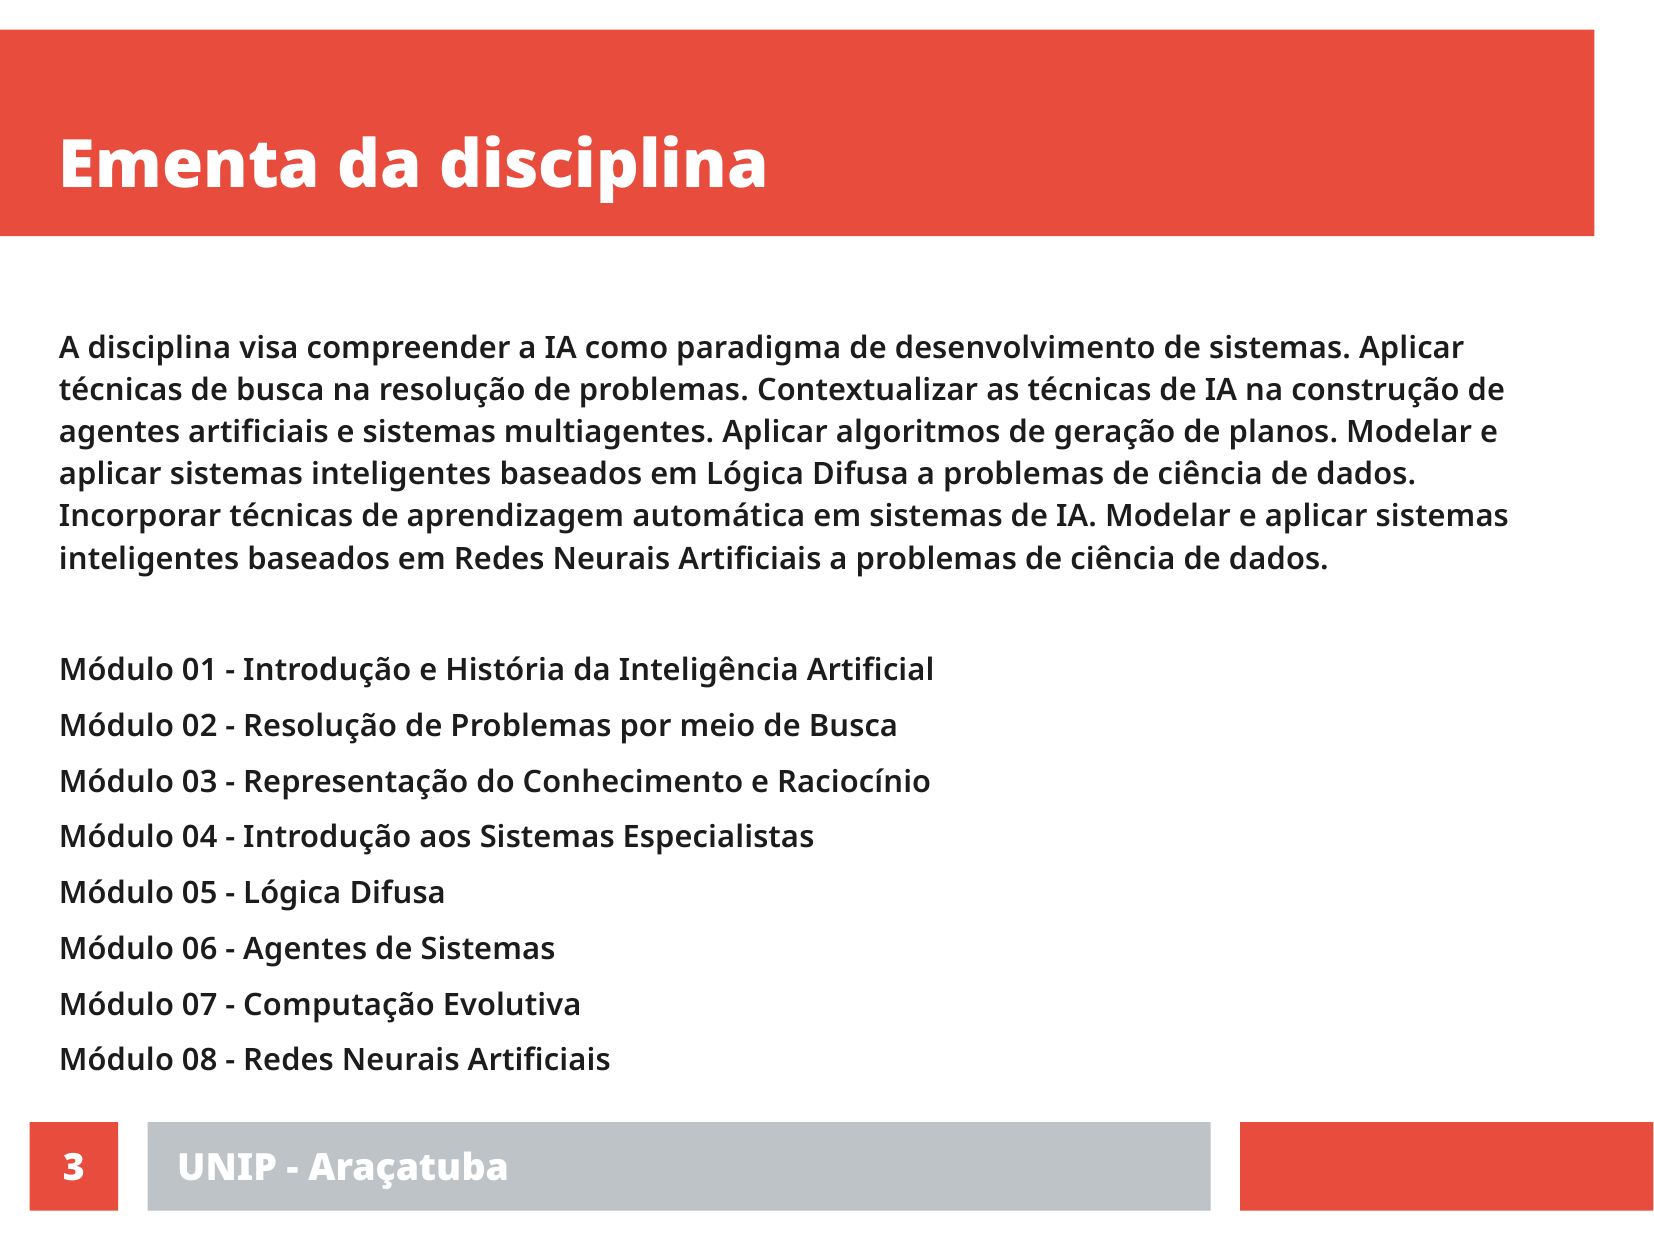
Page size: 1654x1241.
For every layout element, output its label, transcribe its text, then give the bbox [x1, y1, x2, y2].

list A disciplina visa compreender a IA como paradigma de desenvolvimento de sistemas. Aplicar técnicas de busca na resolução de problemas. Contextualizar as técnicas de IA na construção de agentes artificiais e sistemas multiagentes. Aplicar algoritmos de geração de planos. Modelar e aplicar sistemas inteligentes baseados em Lógica Difusa a problemas de ciência de dados. Incorporar técnicas de aprendizagem automática em sistemas de IA. Modelar e aplicar sistemas inteligentes baseados em Redes Neurais Artificiais a problemas de ciência de dados. Módulo 01 - Introdução e História da Inteligência Artificial Módulo 02 - Resolução de Problemas por meio de Busca Módulo 03 - Representação do Conhecimento e Raciocínio Módulo 04 - Introdução aos Sistemas Especialistas Módulo 05 - Lógica Difusa Módulo 06 - Agentes de Sistemas Módulo 07 - Computação Evolutiva Módulo 08 - Redes Neurais Artificiais [59, 324, 1565, 1093]
title Ementa da disciplina [59, 59, 1595, 207]
